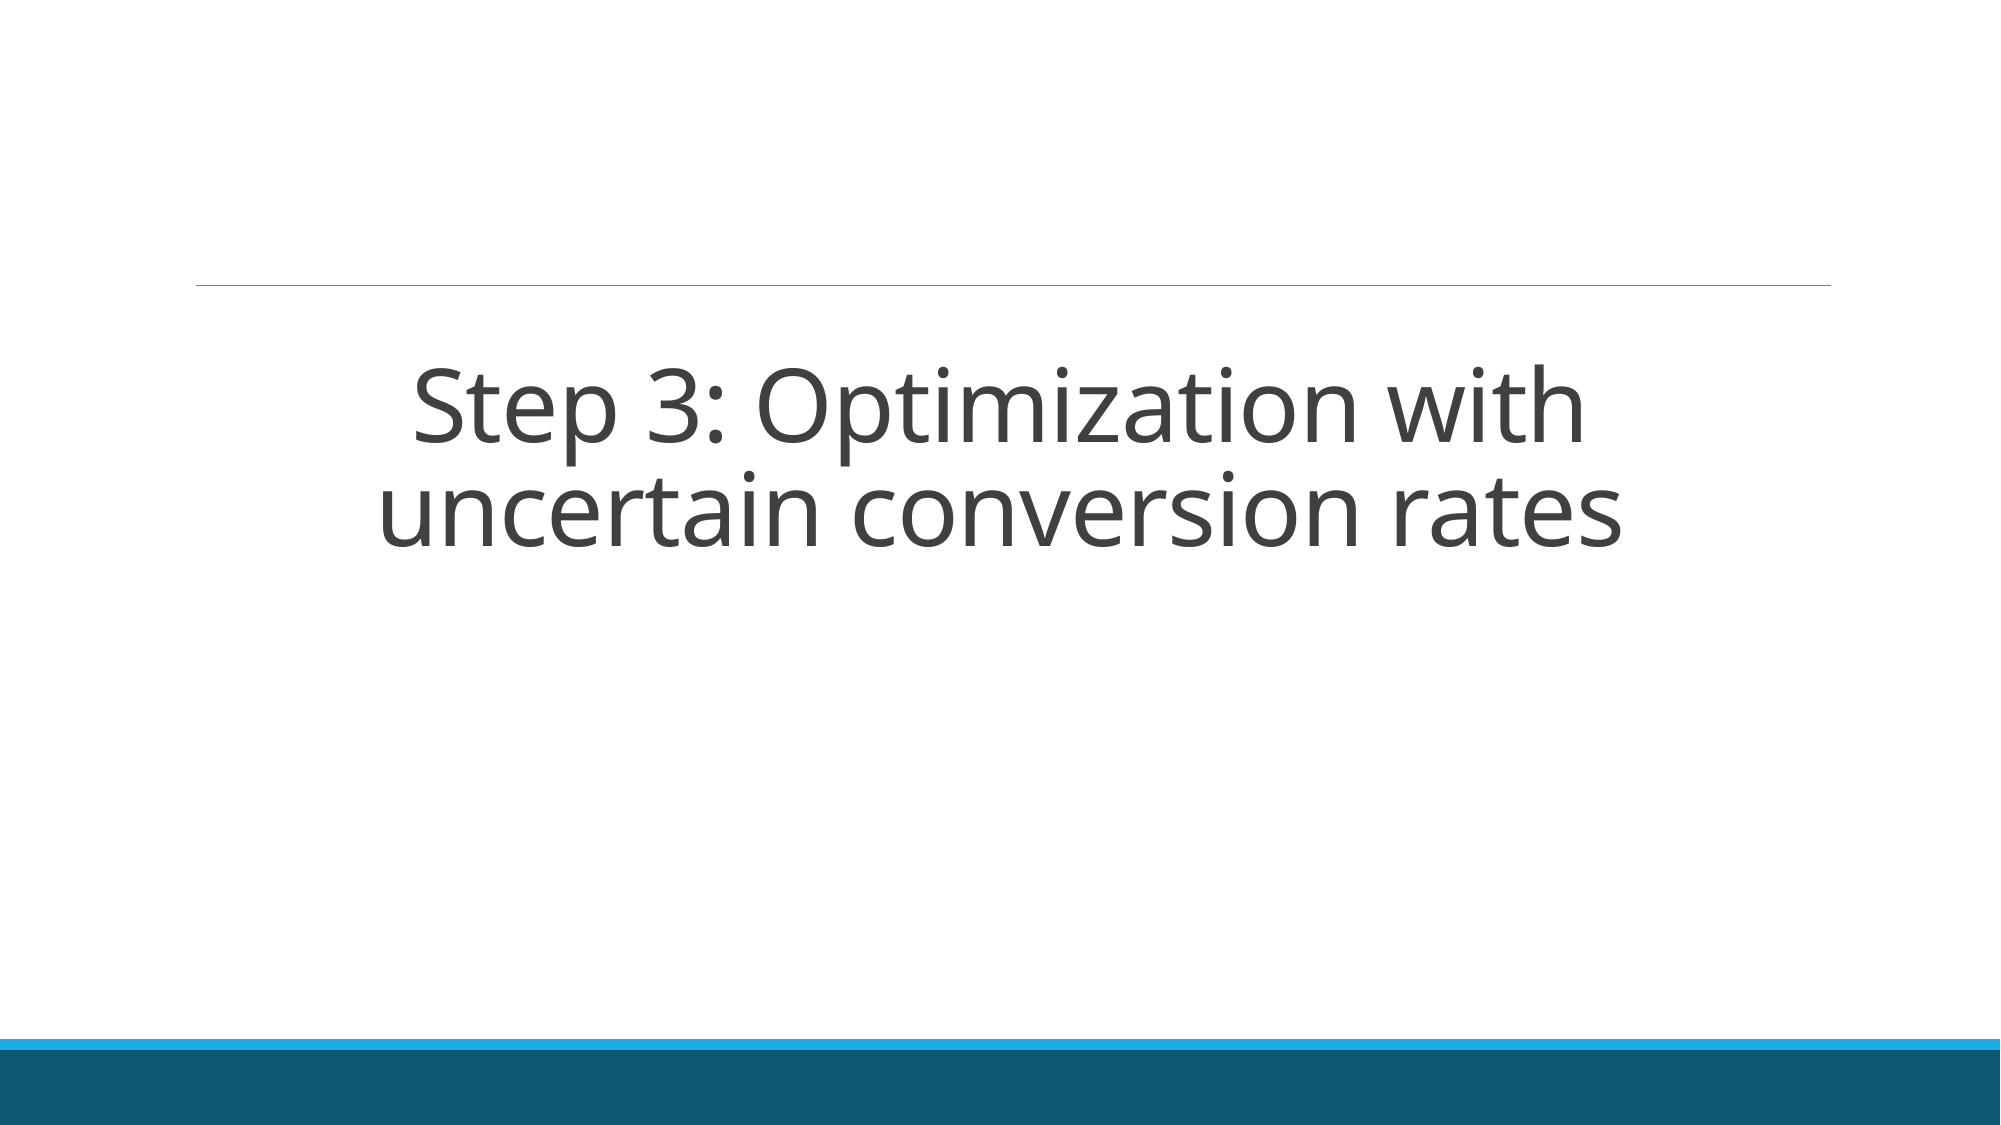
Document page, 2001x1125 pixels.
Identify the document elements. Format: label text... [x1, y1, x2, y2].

title Step 3: Optimization with uncertain conversion rates [174, 337, 1825, 576]
